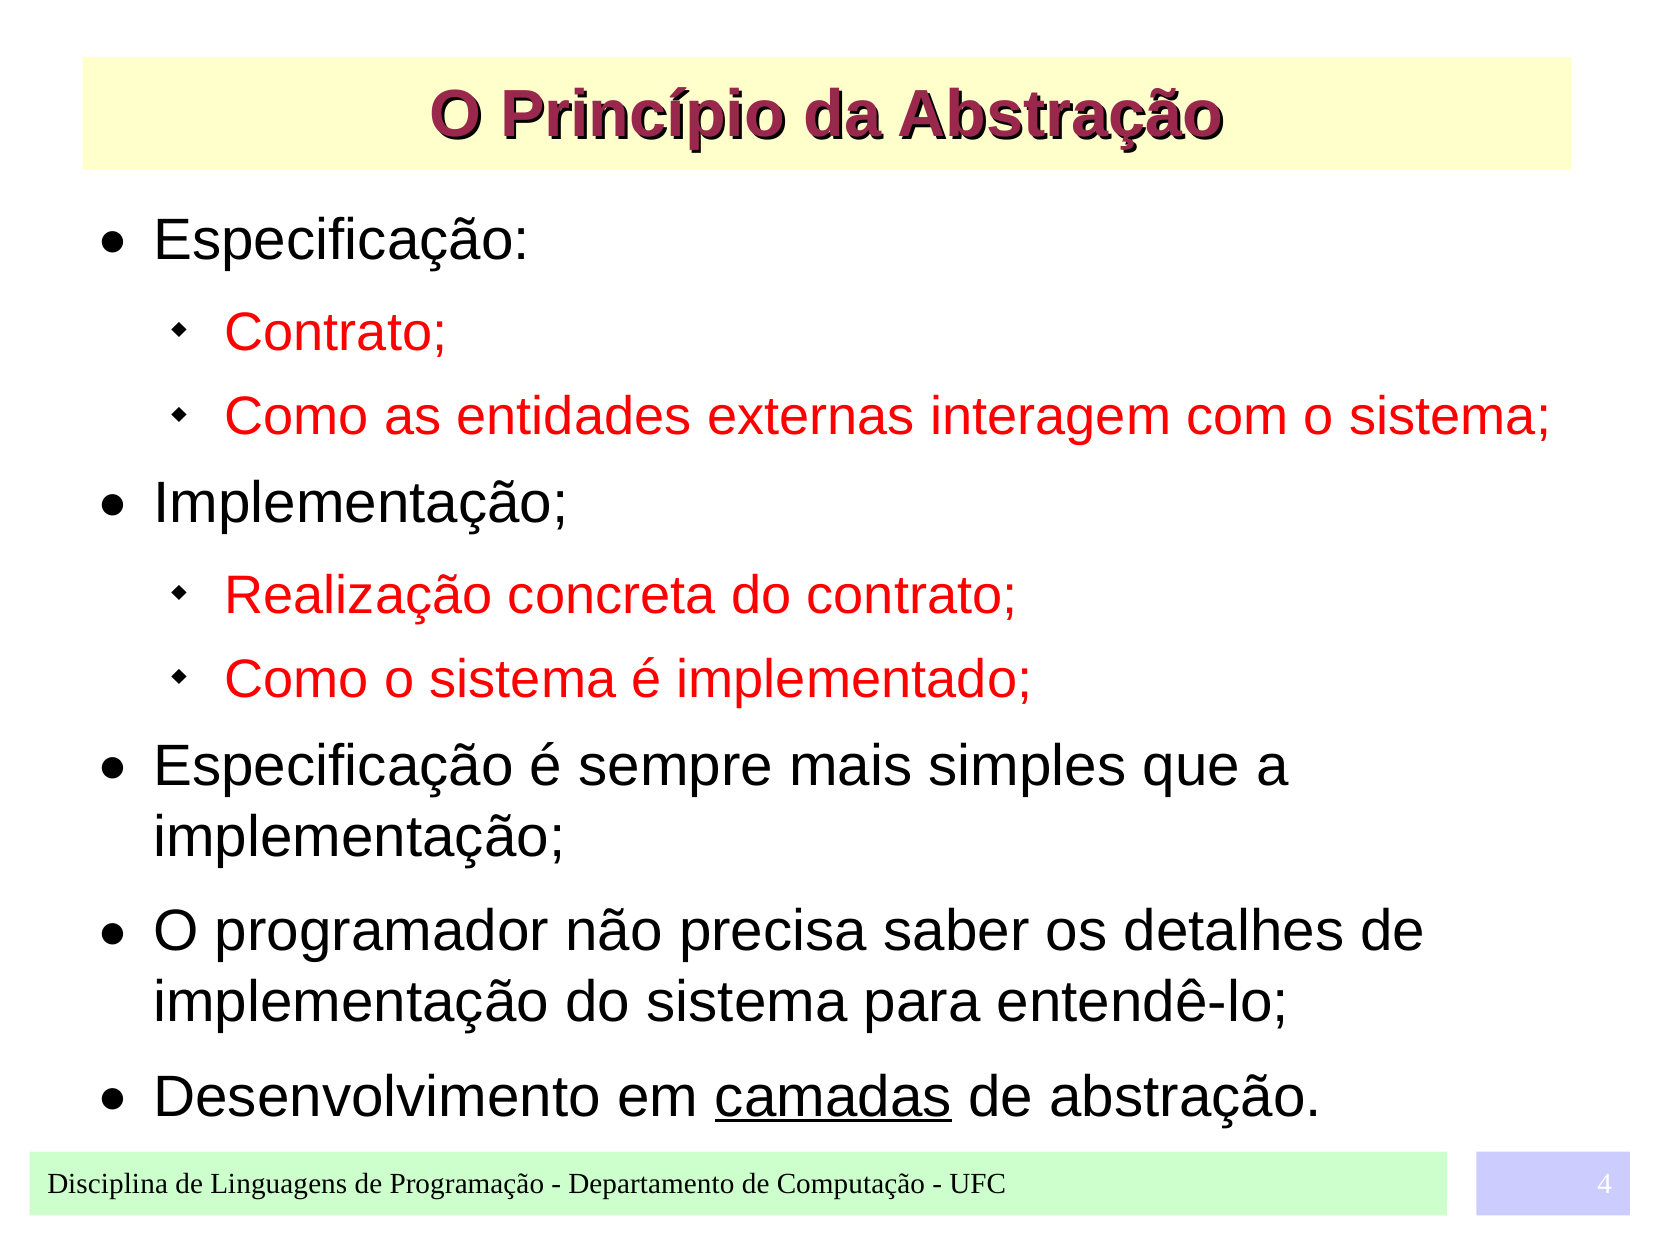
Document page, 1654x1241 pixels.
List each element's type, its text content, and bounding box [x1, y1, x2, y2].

list Especificação: Contrato; Como as entidades externas interagem com o sistema; Implementação; Realização concreta do contrato; Como o sistema é implementado; Especificação é sempre mais simples que a implementação; O programador não precisa saber os detalhes de implementação do sistema para entendê-lo; Desenvolvimento em camadas de abstração. [82, 206, 1571, 1137]
title O Princípio da Abstração [82, 56, 1571, 170]
